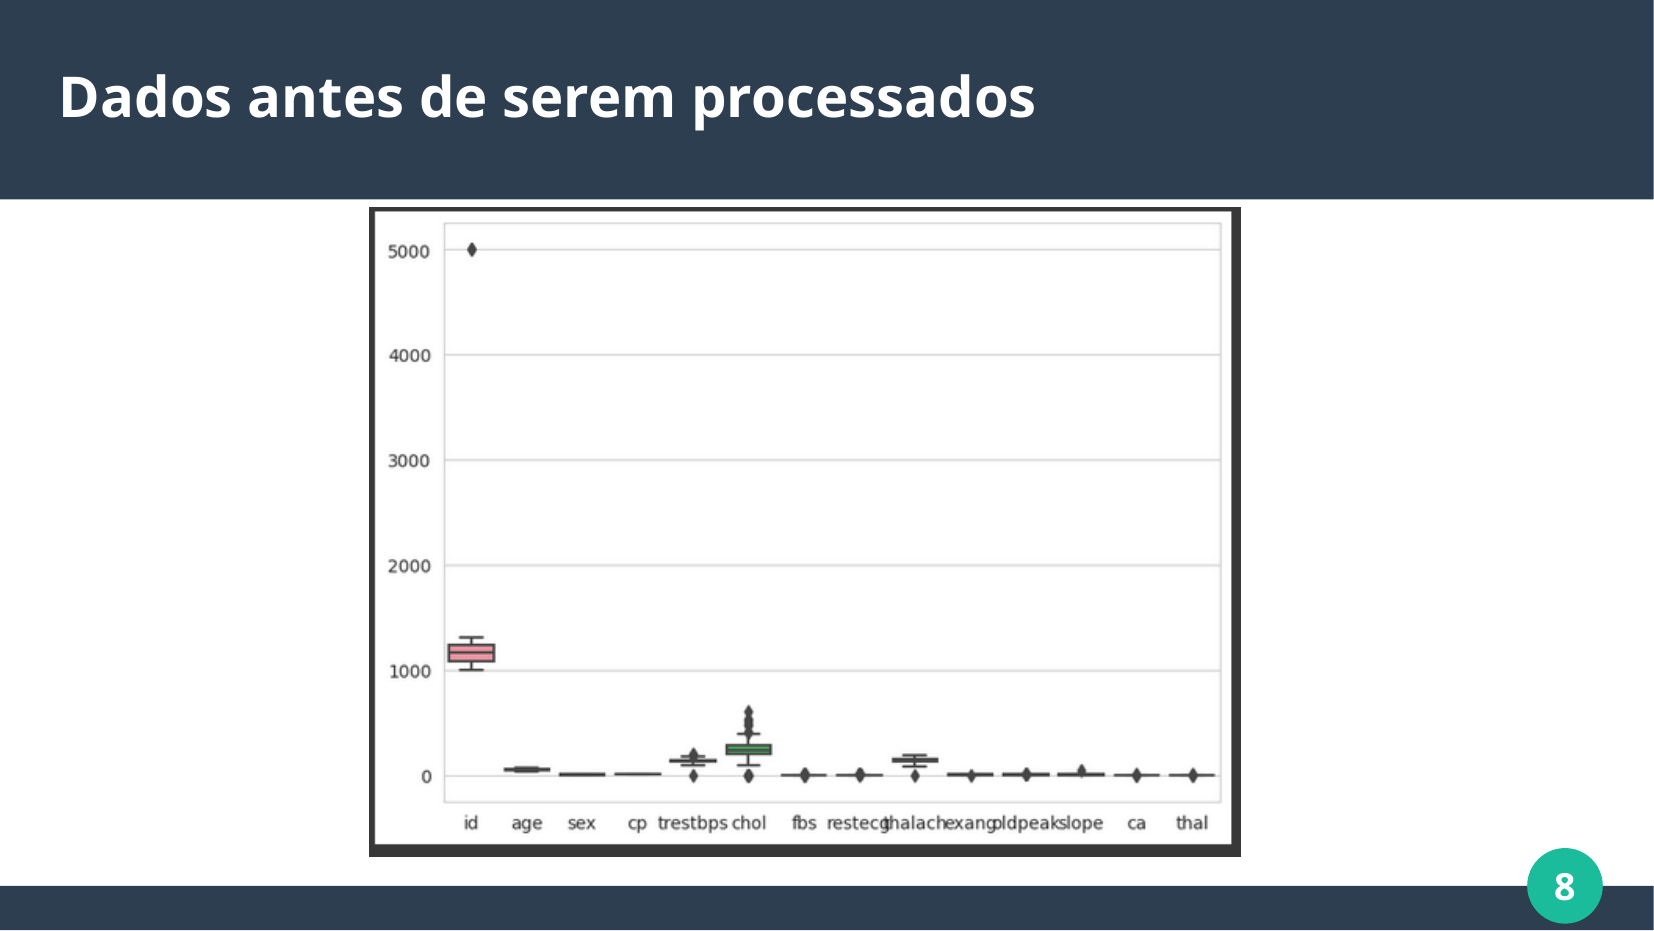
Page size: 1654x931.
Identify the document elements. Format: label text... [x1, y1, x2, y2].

title Dados antes de serem processados [59, 37, 1595, 155]
picture [369, 207, 1241, 857]
